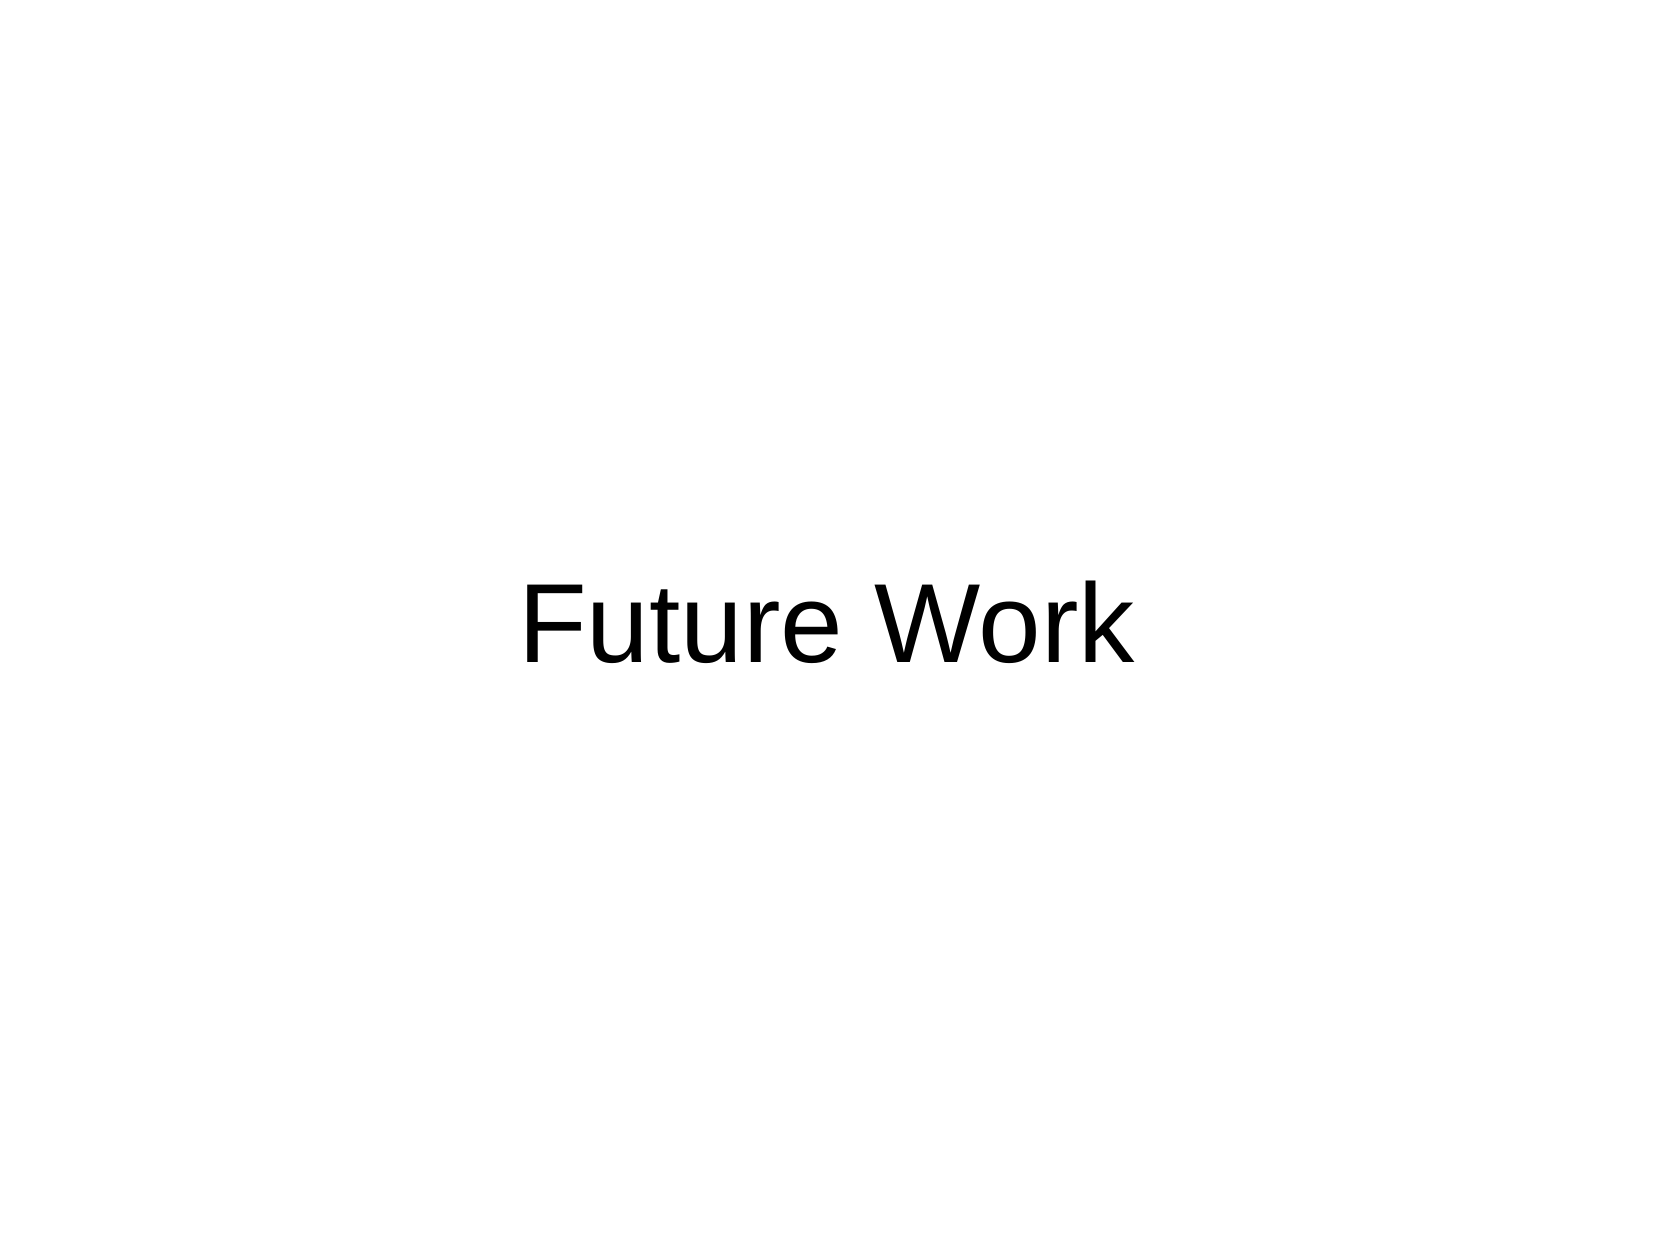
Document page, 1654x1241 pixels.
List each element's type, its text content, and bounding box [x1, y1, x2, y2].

text_box Future Work [82, 513, 1571, 721]
